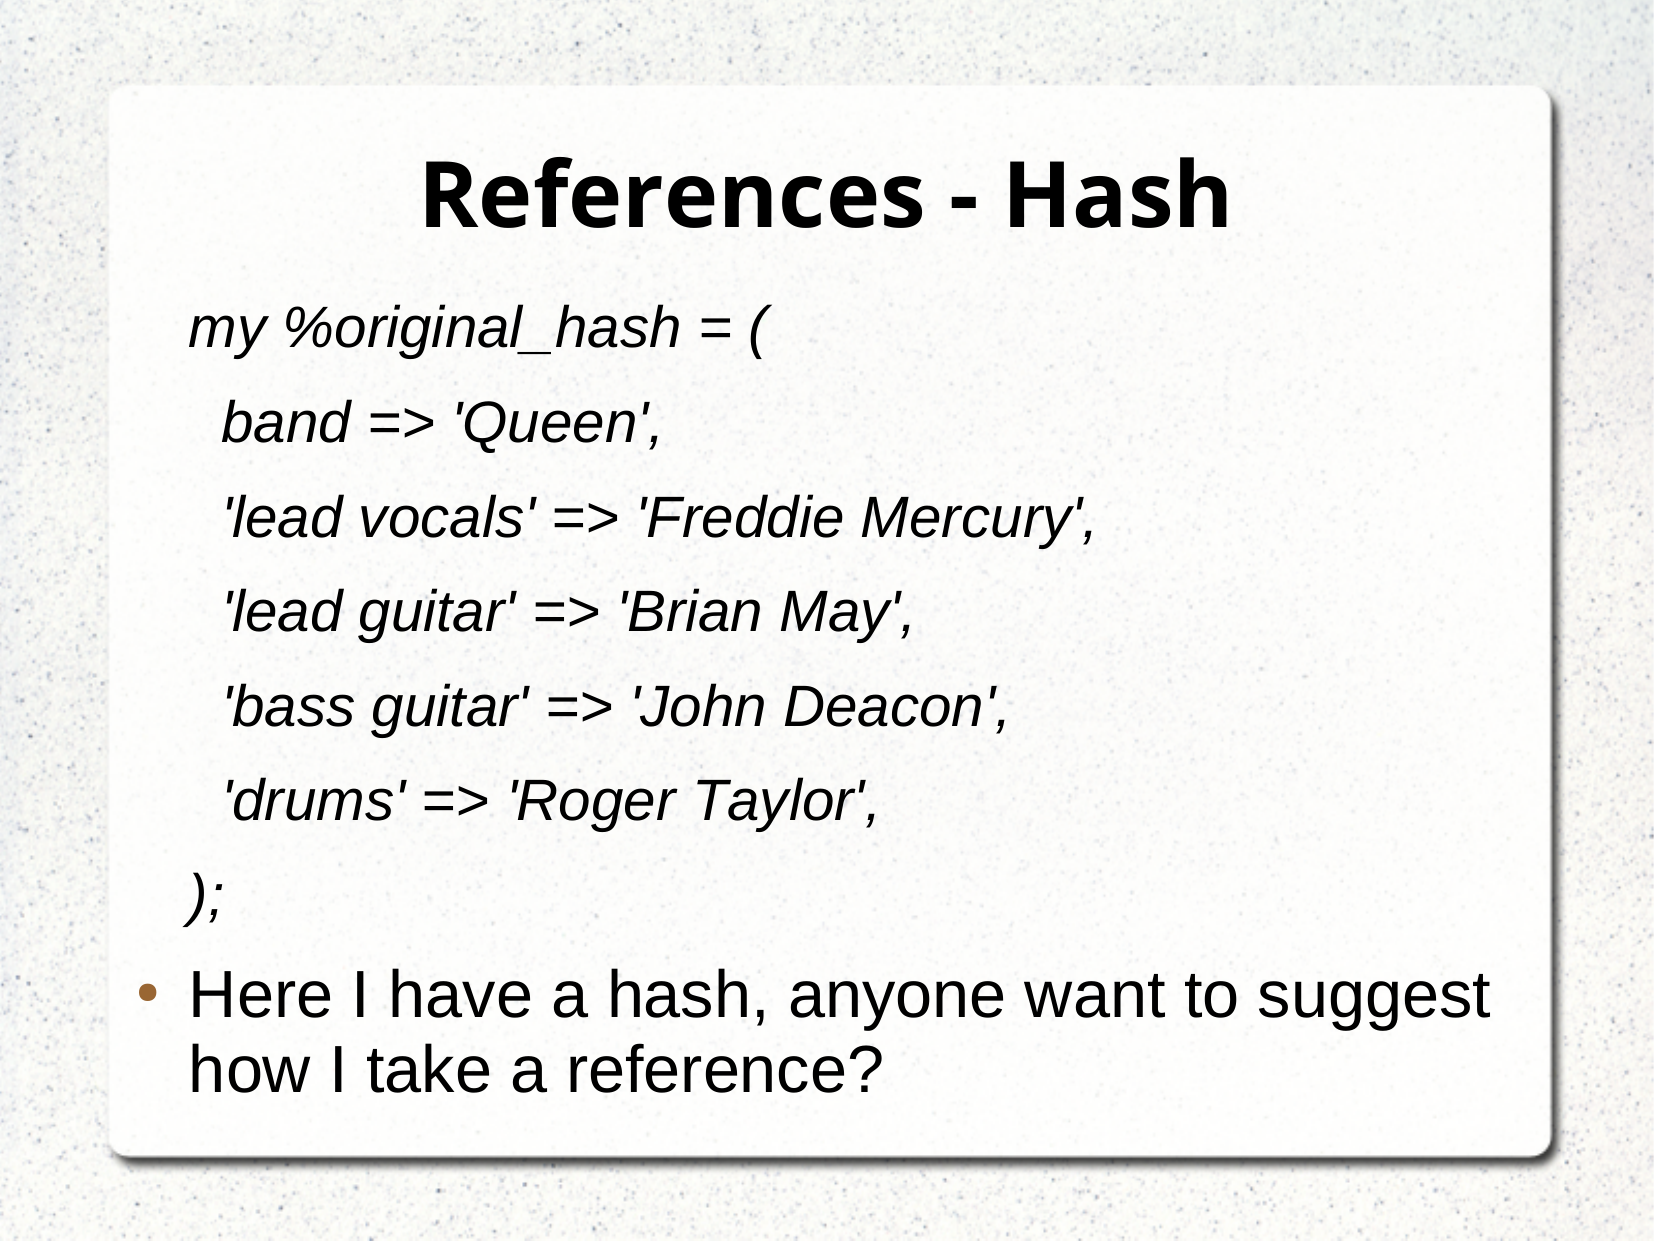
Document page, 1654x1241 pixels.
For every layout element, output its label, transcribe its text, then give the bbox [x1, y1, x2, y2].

title References - Hash [118, 88, 1536, 296]
list my %original_hash = ( band => 'Queen', 'lead vocals' => 'Freddie Mercury', 'lead guitar' => 'Brian May', 'bass guitar' => 'John Deacon', 'drums' => 'Roger Taylor', ); Here I have a hash, anyone want to suggest how I take a reference? [118, 295, 1506, 1107]
picture [0, 0, 1654, 1241]
